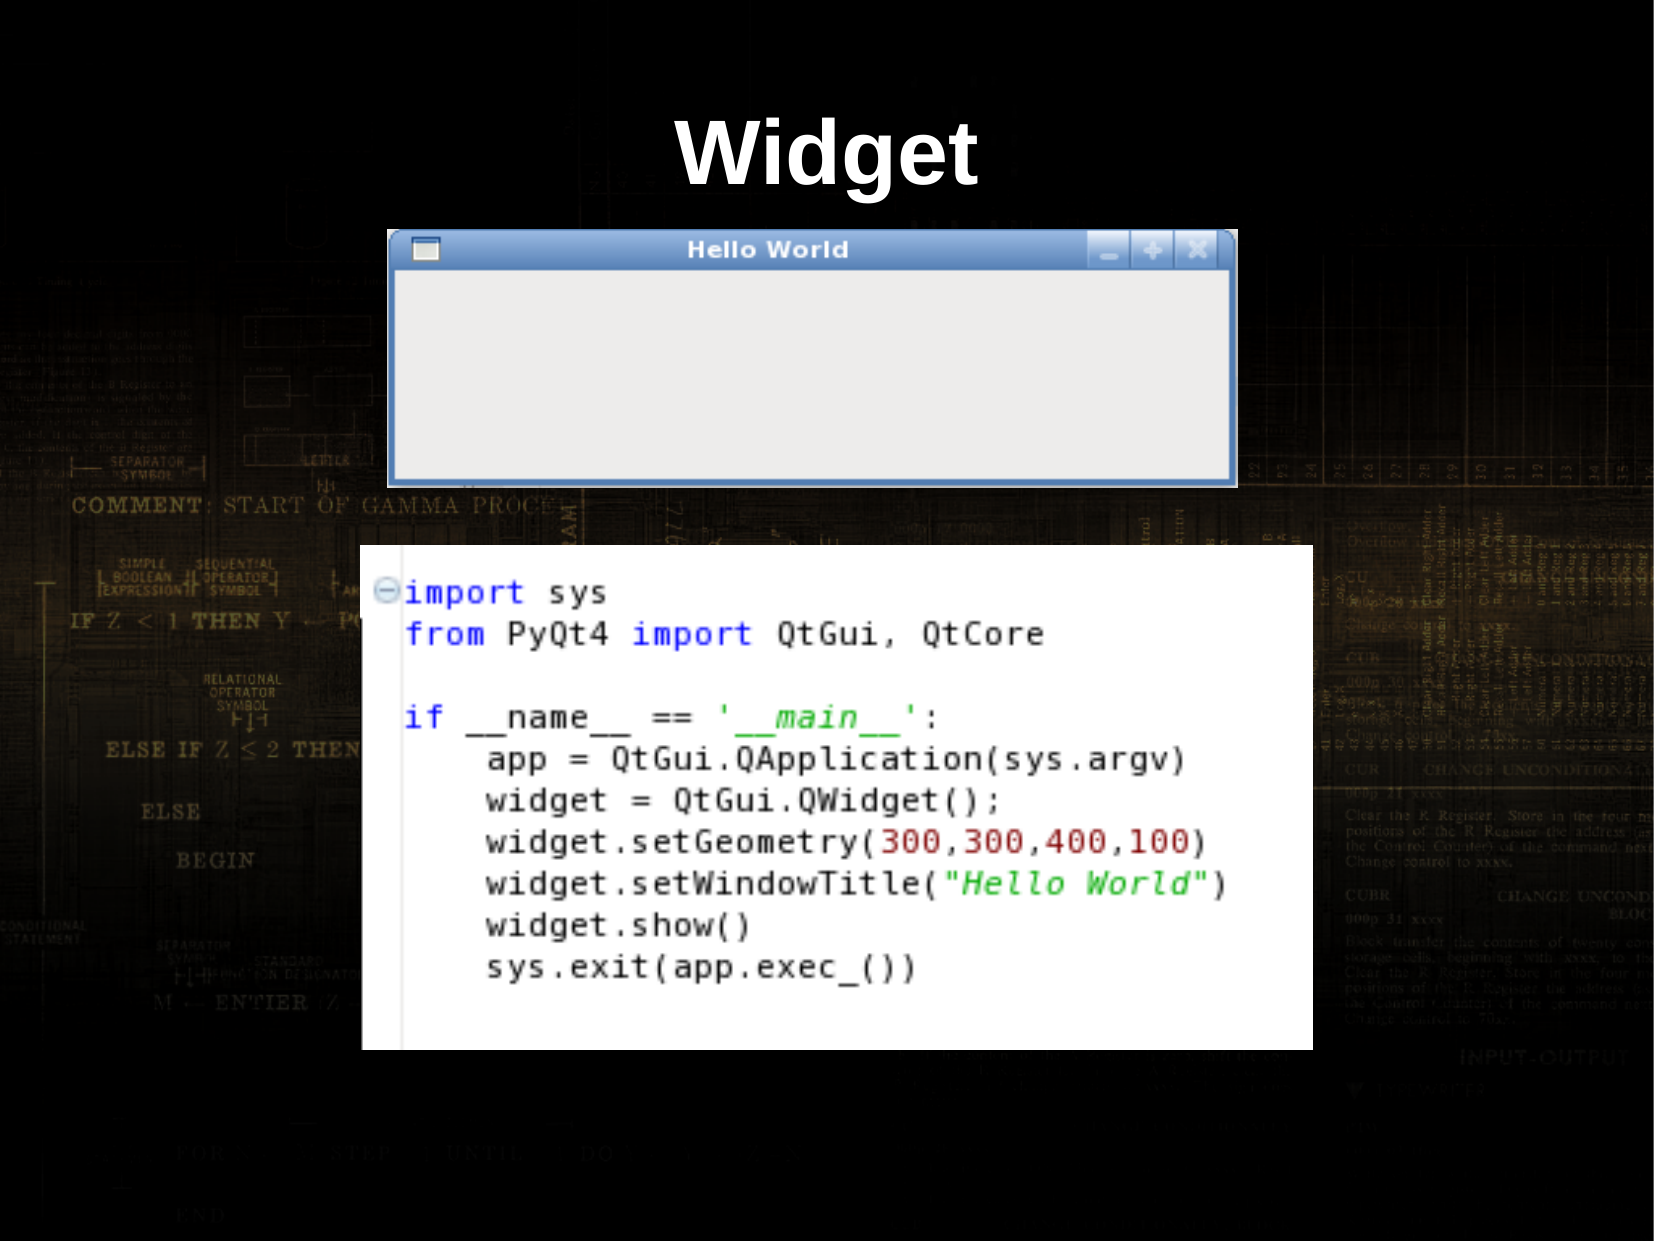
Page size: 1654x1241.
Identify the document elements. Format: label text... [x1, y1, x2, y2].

title Widget [82, 49, 1571, 257]
picture [0, 0, 1654, 1241]
